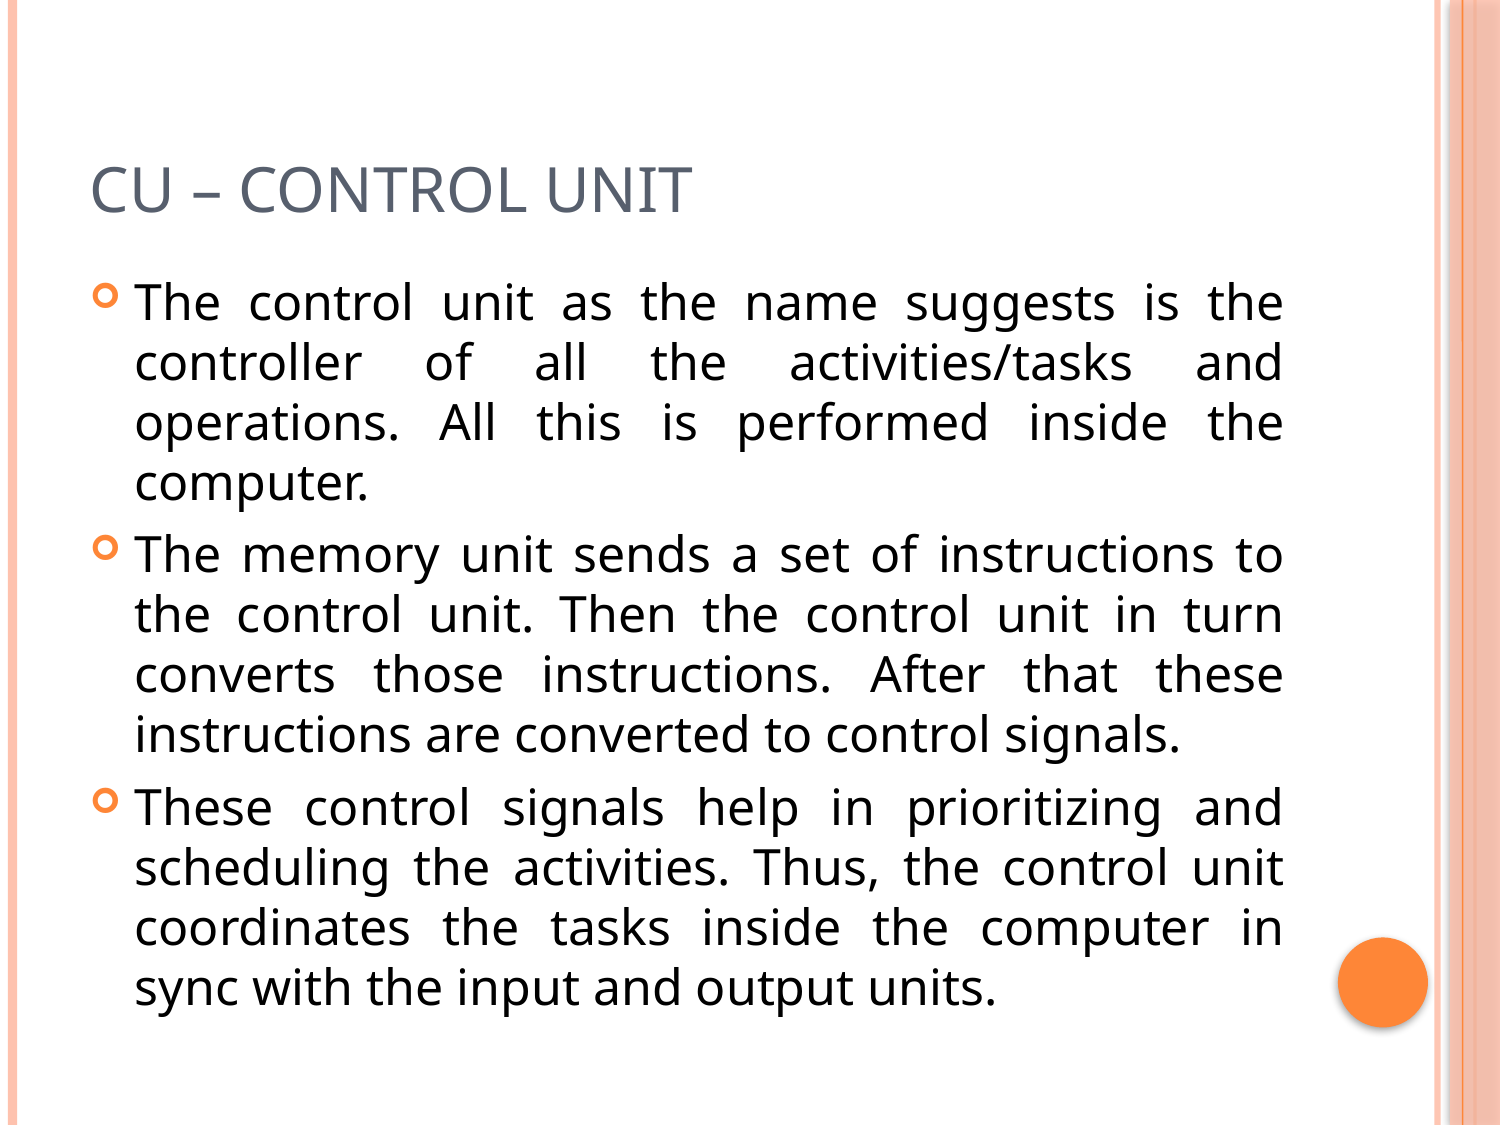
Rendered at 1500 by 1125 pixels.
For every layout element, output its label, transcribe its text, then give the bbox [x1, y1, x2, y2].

list The control unit as the name suggests is the controller of all the activities/tasks and operations. All this is performed inside the computer. The memory unit sends a set of instructions to the control unit. Then the control unit in turn converts those instructions. After that these instructions are converted to control signals. These control signals help in prioritizing and scheduling the activities. Thus, the control unit coordinates the tasks inside the computer in sync with the input and output units. [75, 262, 1300, 1062]
title CU – Control Unit [75, 45, 1300, 233]
